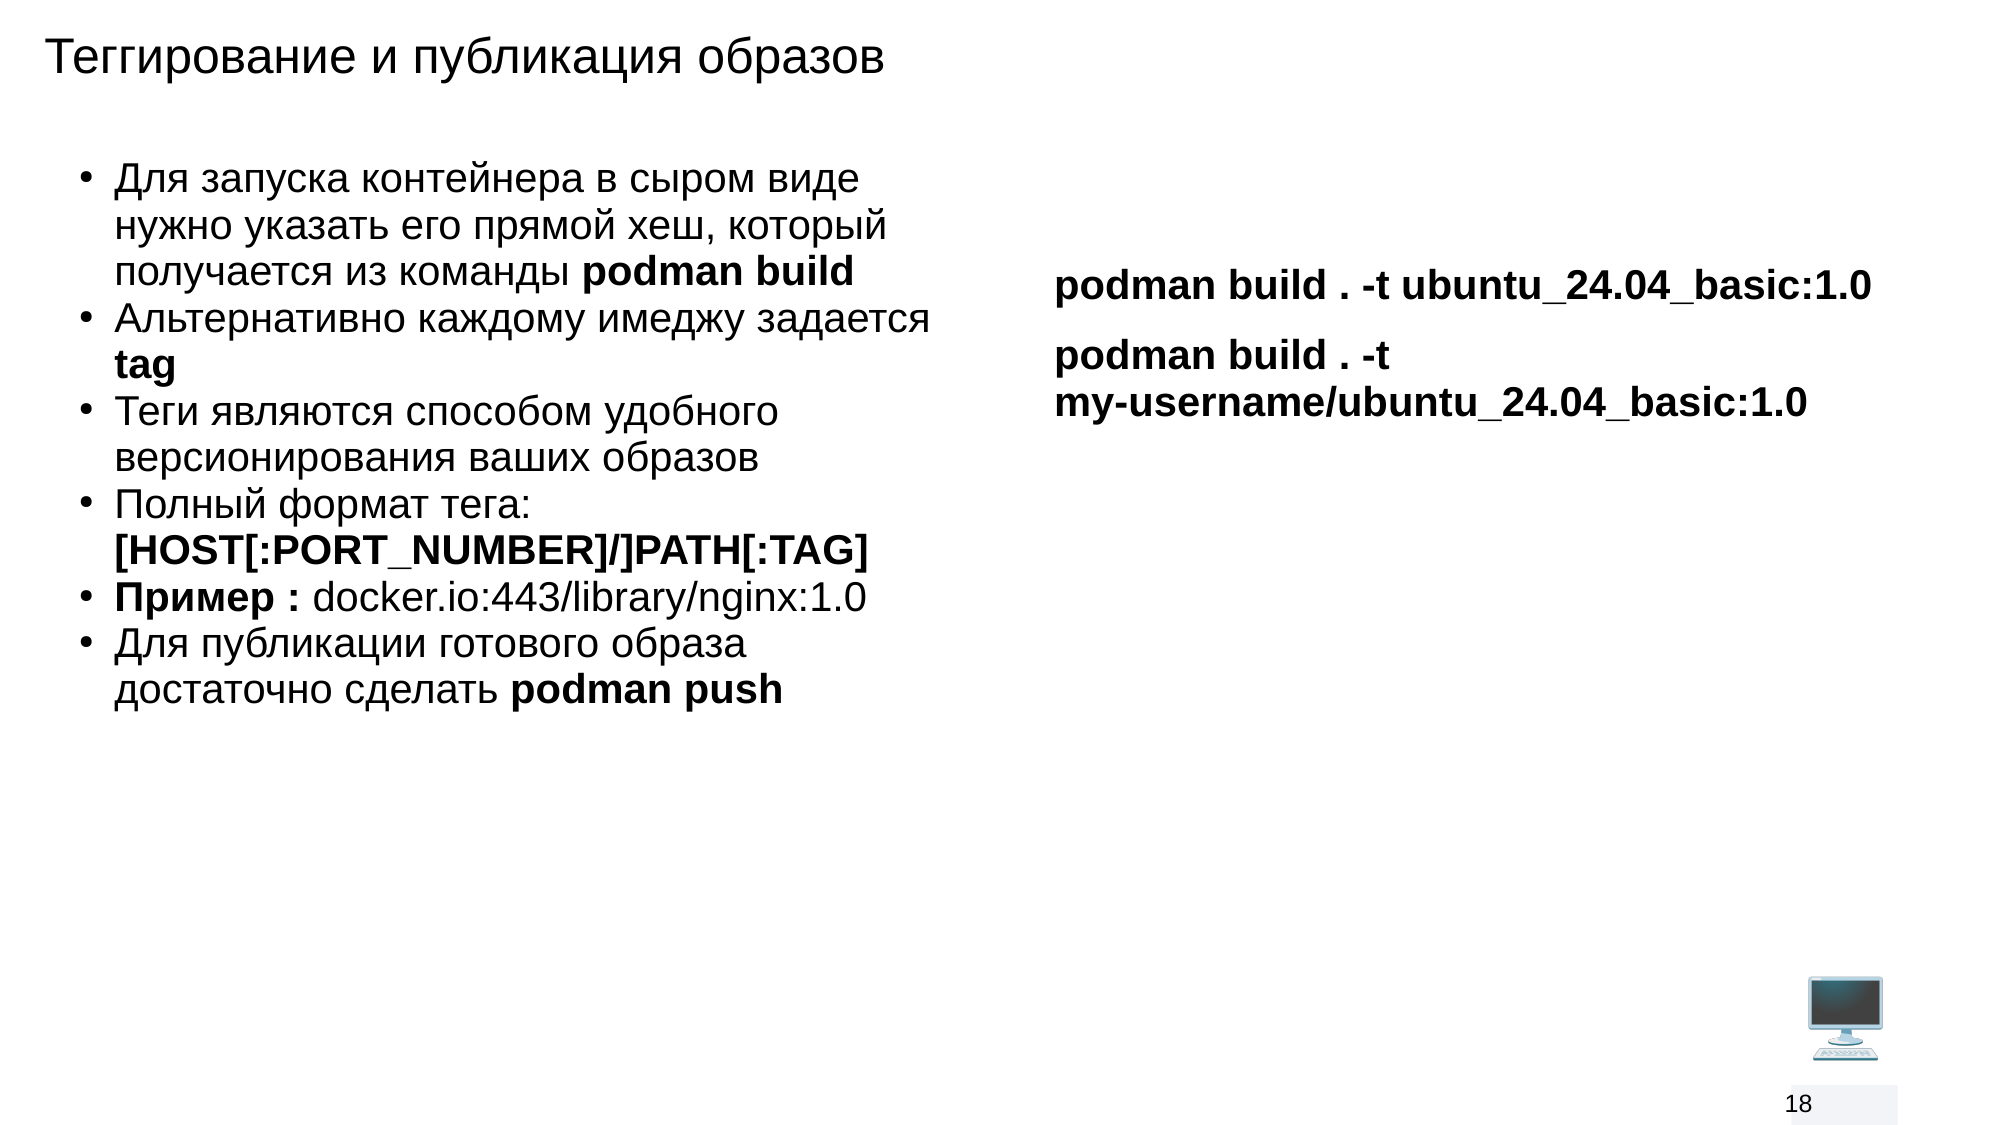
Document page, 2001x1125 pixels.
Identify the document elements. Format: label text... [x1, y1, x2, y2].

text_box <number> [1769, 1082, 1914, 1125]
text_box podman build . -t ubuntu_24.04_basic:1.0 [1003, 254, 1915, 324]
text_box podman build . -t my-username/ubuntu_24.04_basic:1.0 [1003, 324, 1915, 619]
picture [1801, 974, 1890, 1063]
text_box Теггирование и публикация образов [29, 21, 1595, 92]
text_box Для запуска контейнера в сыром виде нужно указать его прямой хеш, который получается из команды podman build Альтернативно каждому имеджу задается tag Теги являются способом удобного версионирования ваших образов Полный формат тега: [HOST[:PORT_NUMBER]/]PATH[:TAG] Пример : docker.io:443/library/nginx:1.0 Для публикации готового образа достаточно сделать podman push [64, 147, 975, 860]
